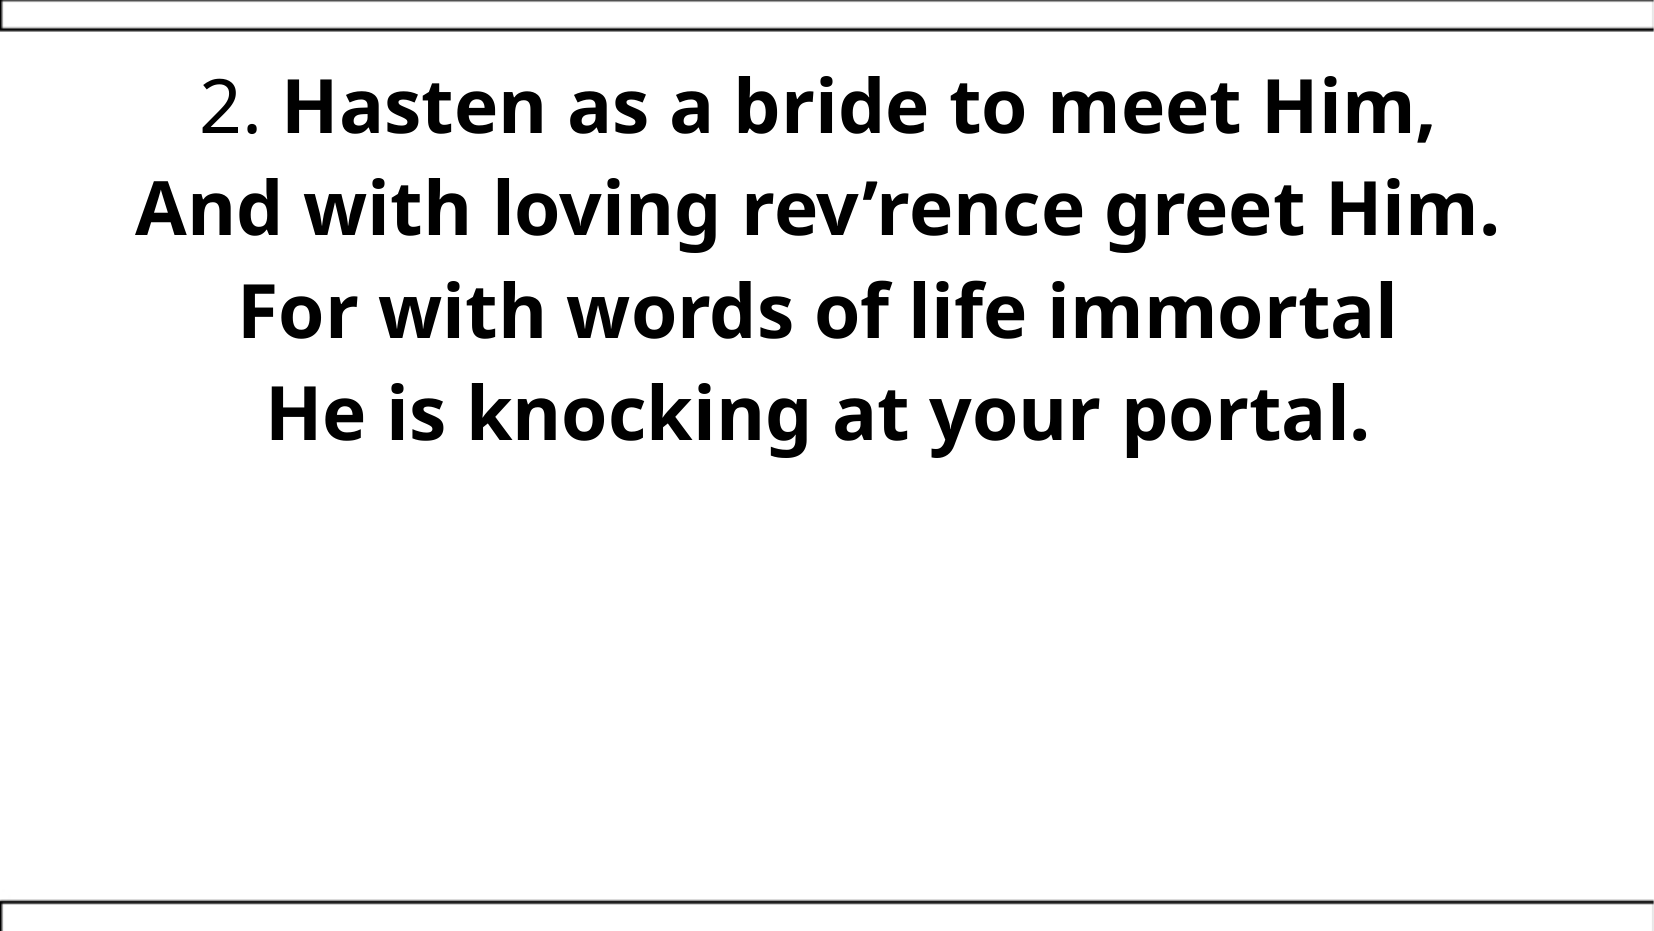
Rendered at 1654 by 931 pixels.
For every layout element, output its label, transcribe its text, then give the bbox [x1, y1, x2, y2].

text_box 2. Hasten as a bride to meet Him, And with loving rev’rence greet Him. For with words of life immortal He is knocking at your portal. [92, 45, 1546, 460]
picture [0, 0, 1654, 931]
